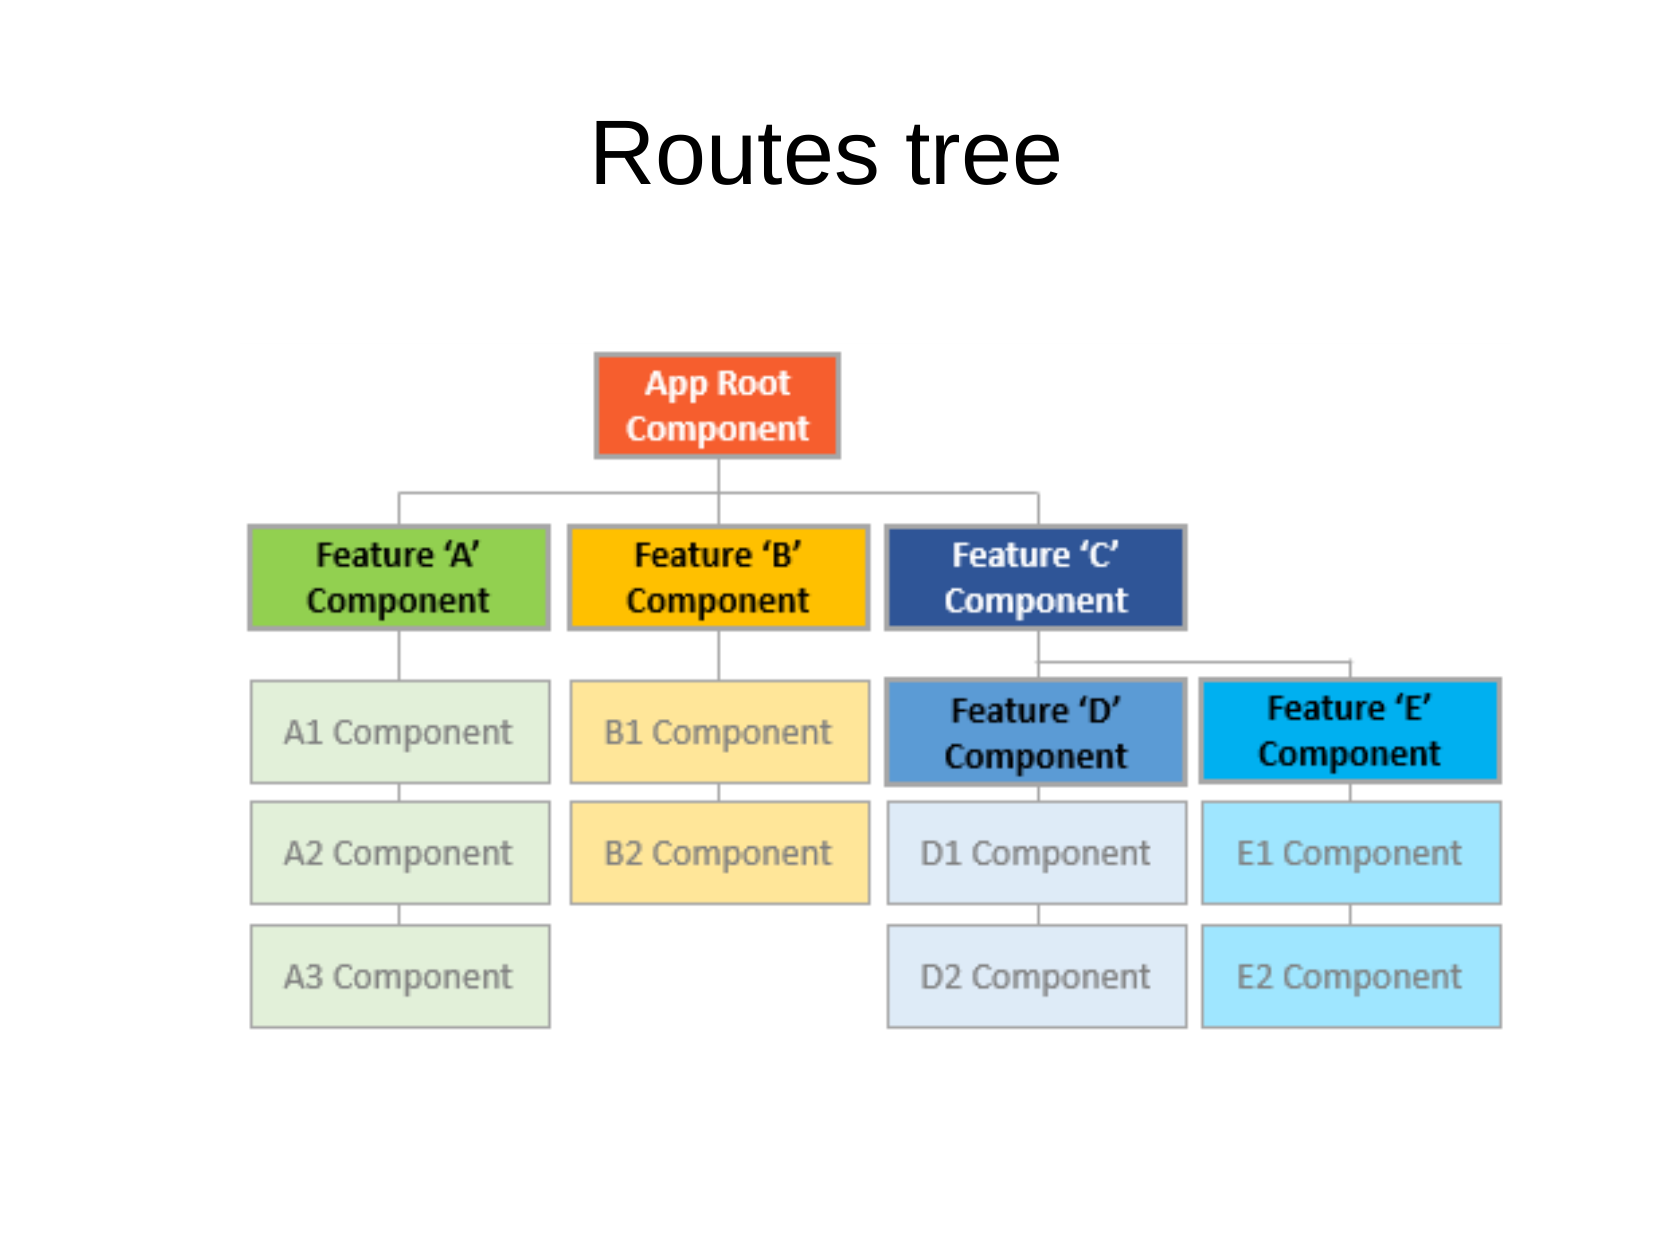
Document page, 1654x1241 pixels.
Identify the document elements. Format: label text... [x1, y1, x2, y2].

title Routes tree [82, 49, 1571, 257]
picture [240, 342, 1511, 1036]
